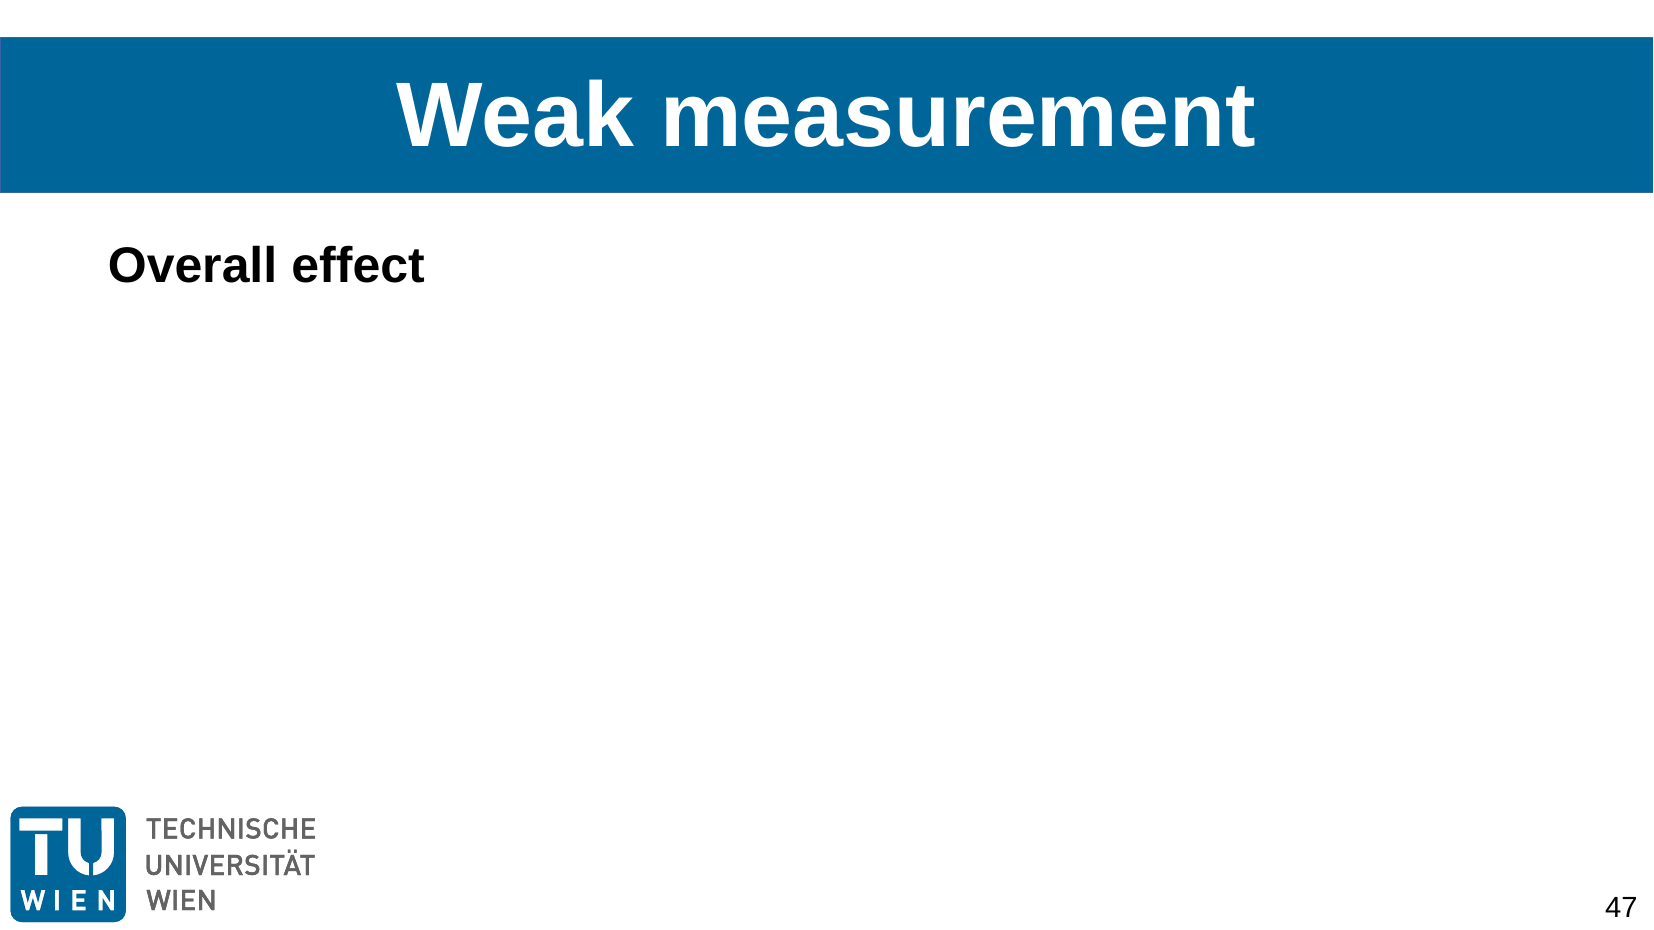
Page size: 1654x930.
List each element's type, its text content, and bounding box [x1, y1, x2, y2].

title Weak measurement [0, 37, 1653, 193]
list Overall effect [107, 236, 1186, 311]
